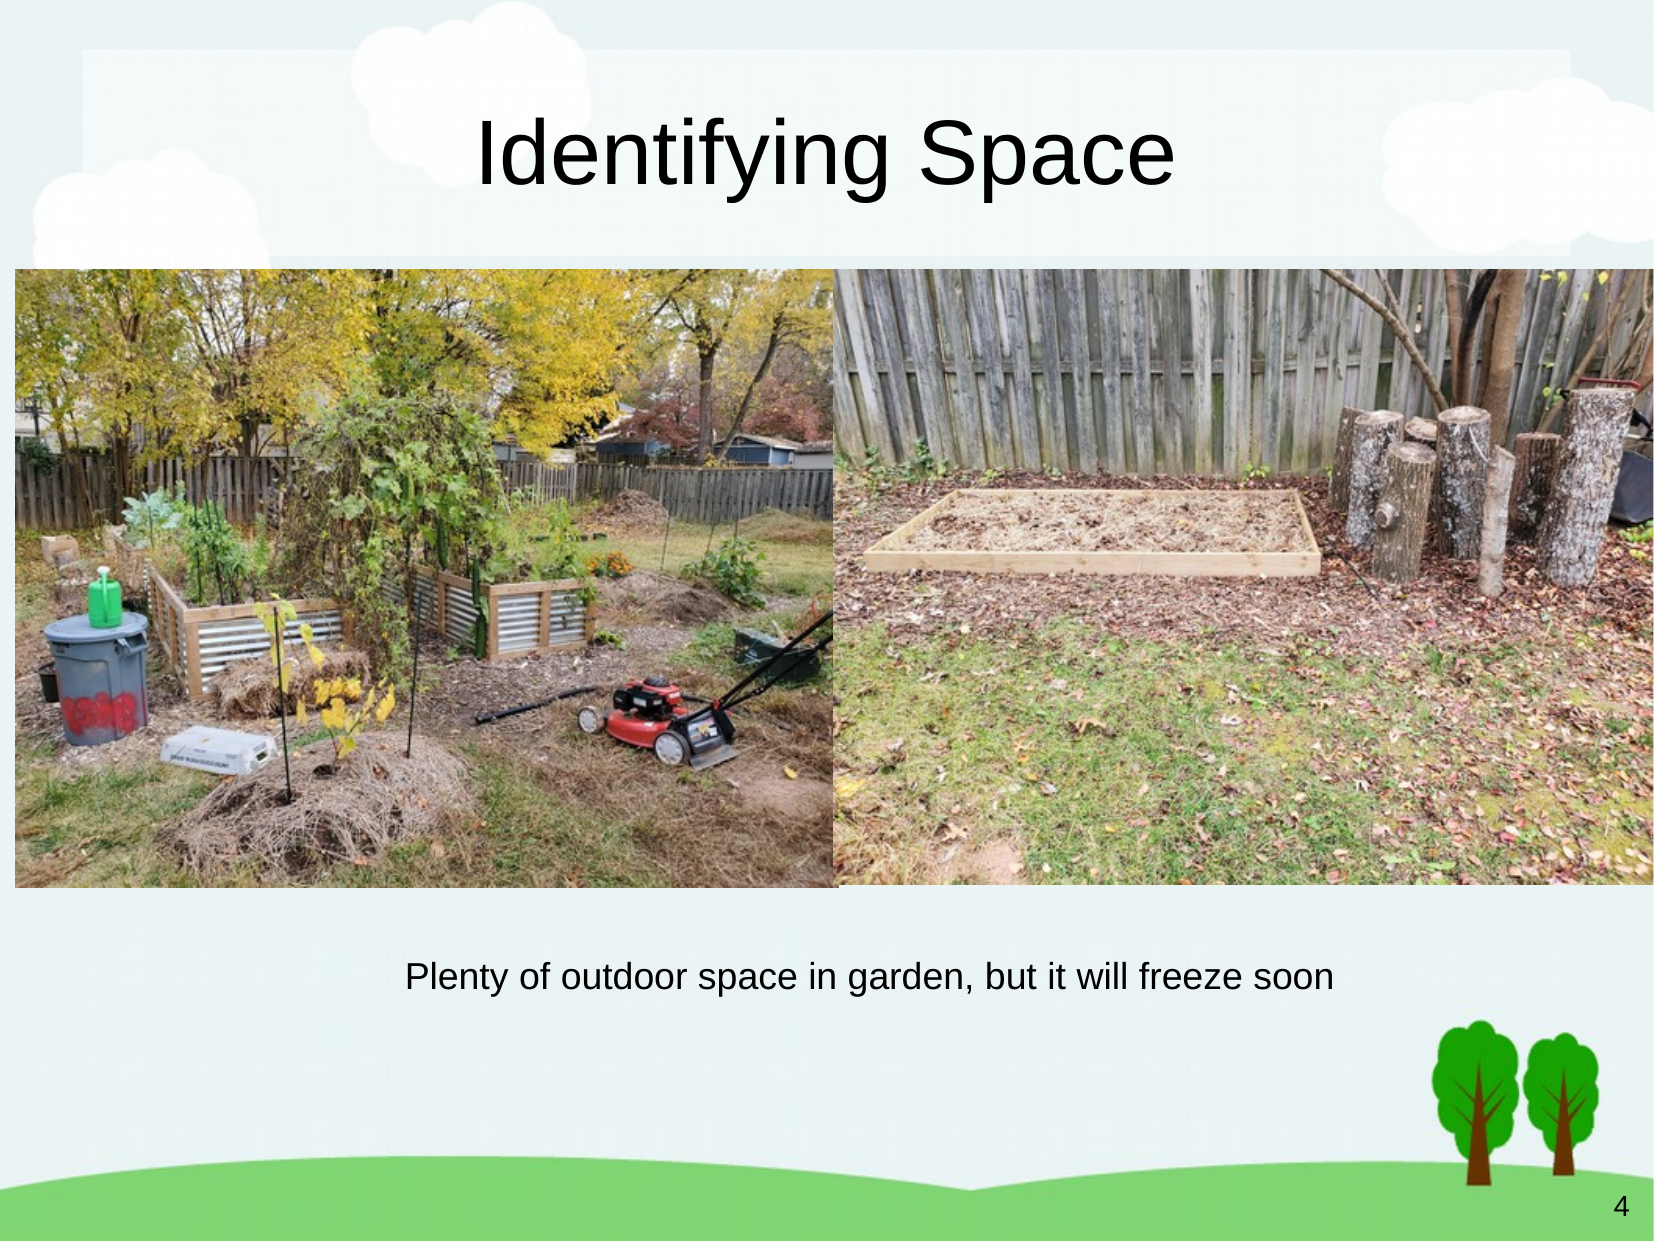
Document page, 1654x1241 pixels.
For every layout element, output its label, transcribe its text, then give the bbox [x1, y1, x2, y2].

picture [0, 0, 1654, 1241]
title Identifying Space [82, 49, 1571, 257]
text_box Plenty of outdoor space in garden, but it will freeze soon [390, 948, 1350, 1006]
